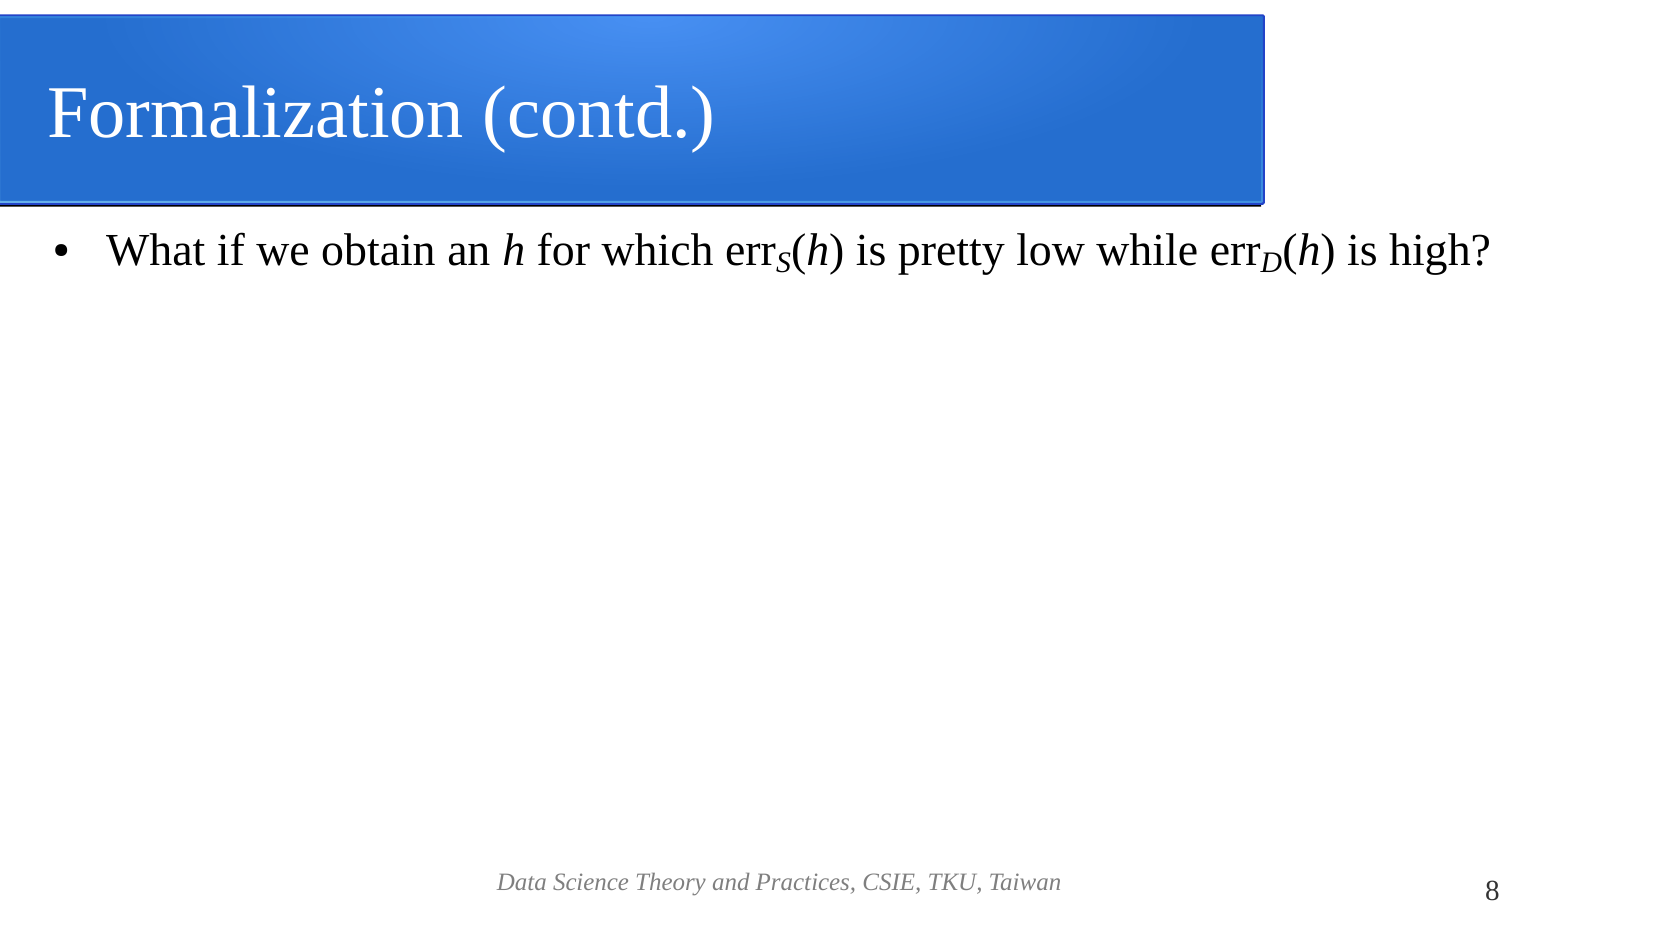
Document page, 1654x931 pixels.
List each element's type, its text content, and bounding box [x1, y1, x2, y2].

title Formalization (contd.) [47, 35, 1199, 189]
list What if we obtain an h for which errS(h) is pretty low while errD(h) is high? [35, 224, 1524, 764]
